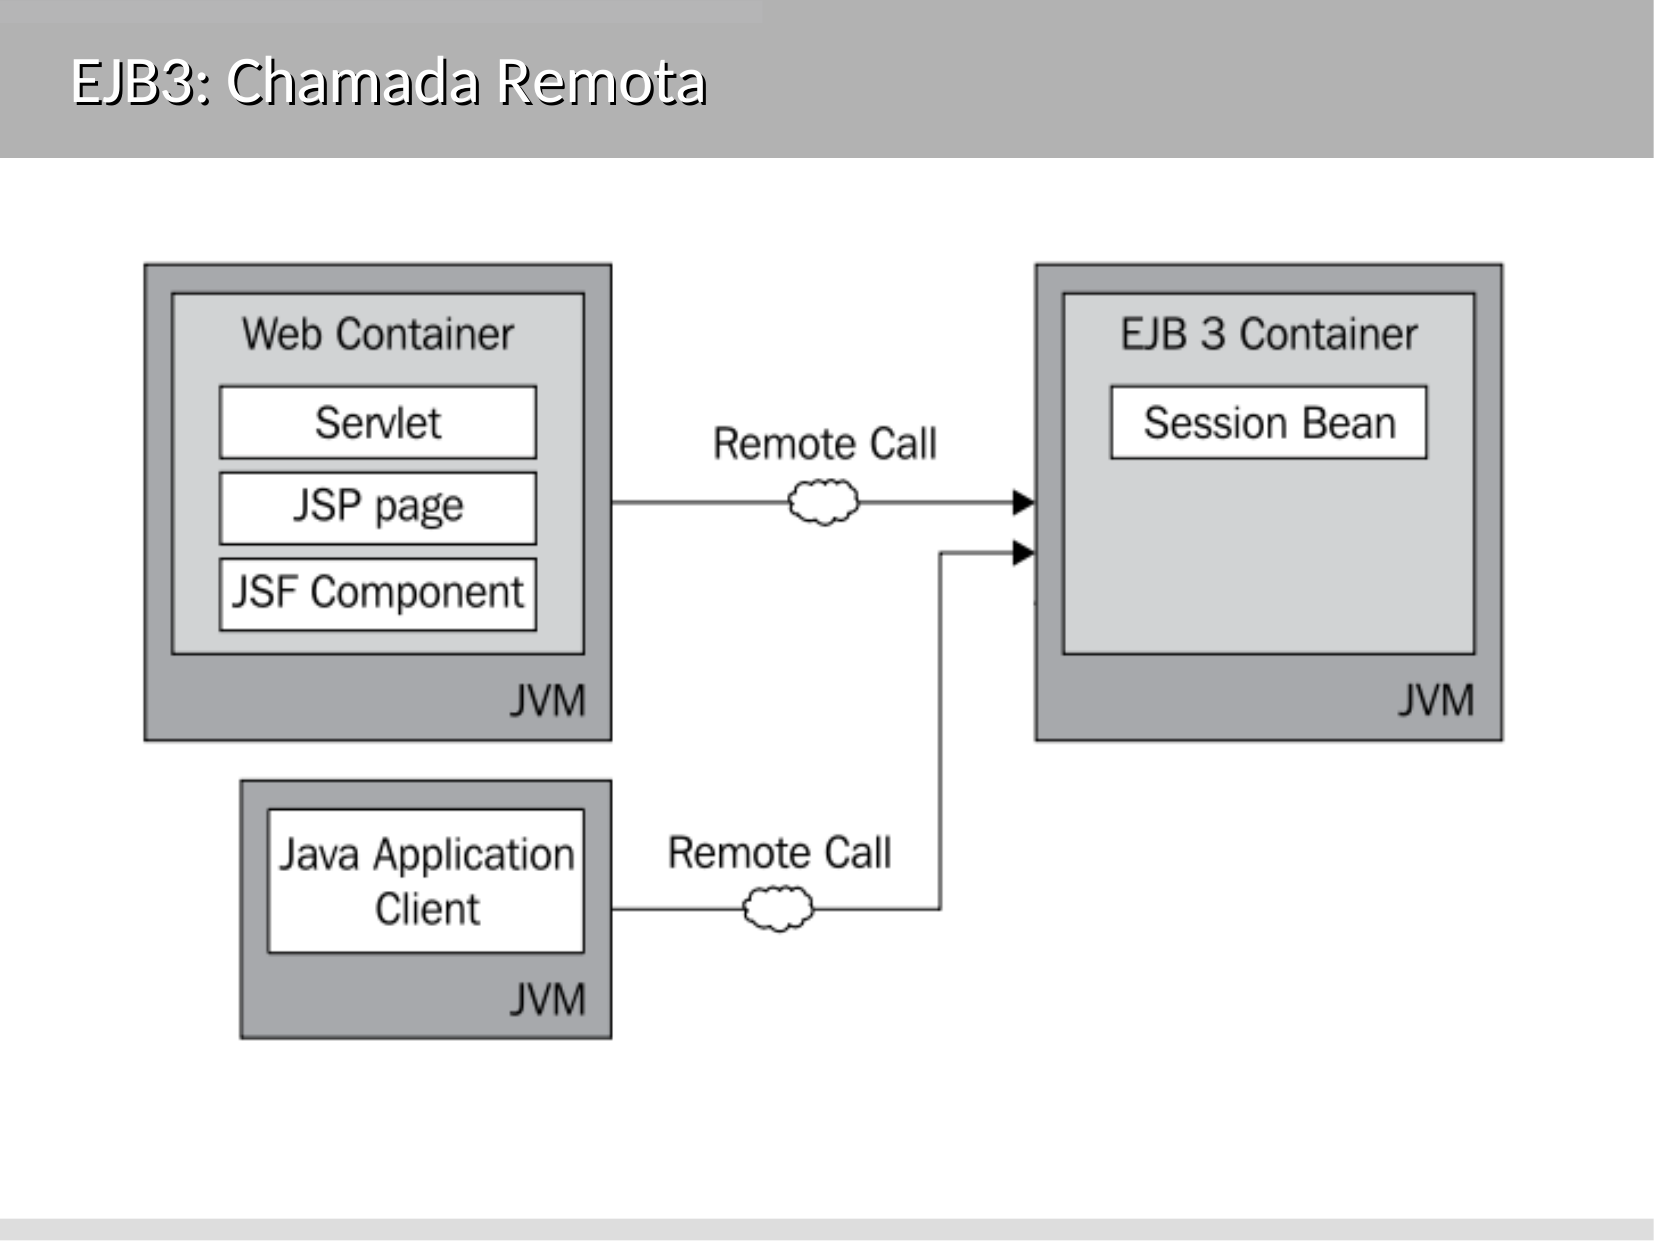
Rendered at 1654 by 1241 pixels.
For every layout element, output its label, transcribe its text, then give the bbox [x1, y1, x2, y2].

picture [135, 255, 1519, 1062]
title EJB3: Chamada Remota [70, 11, 1536, 160]
